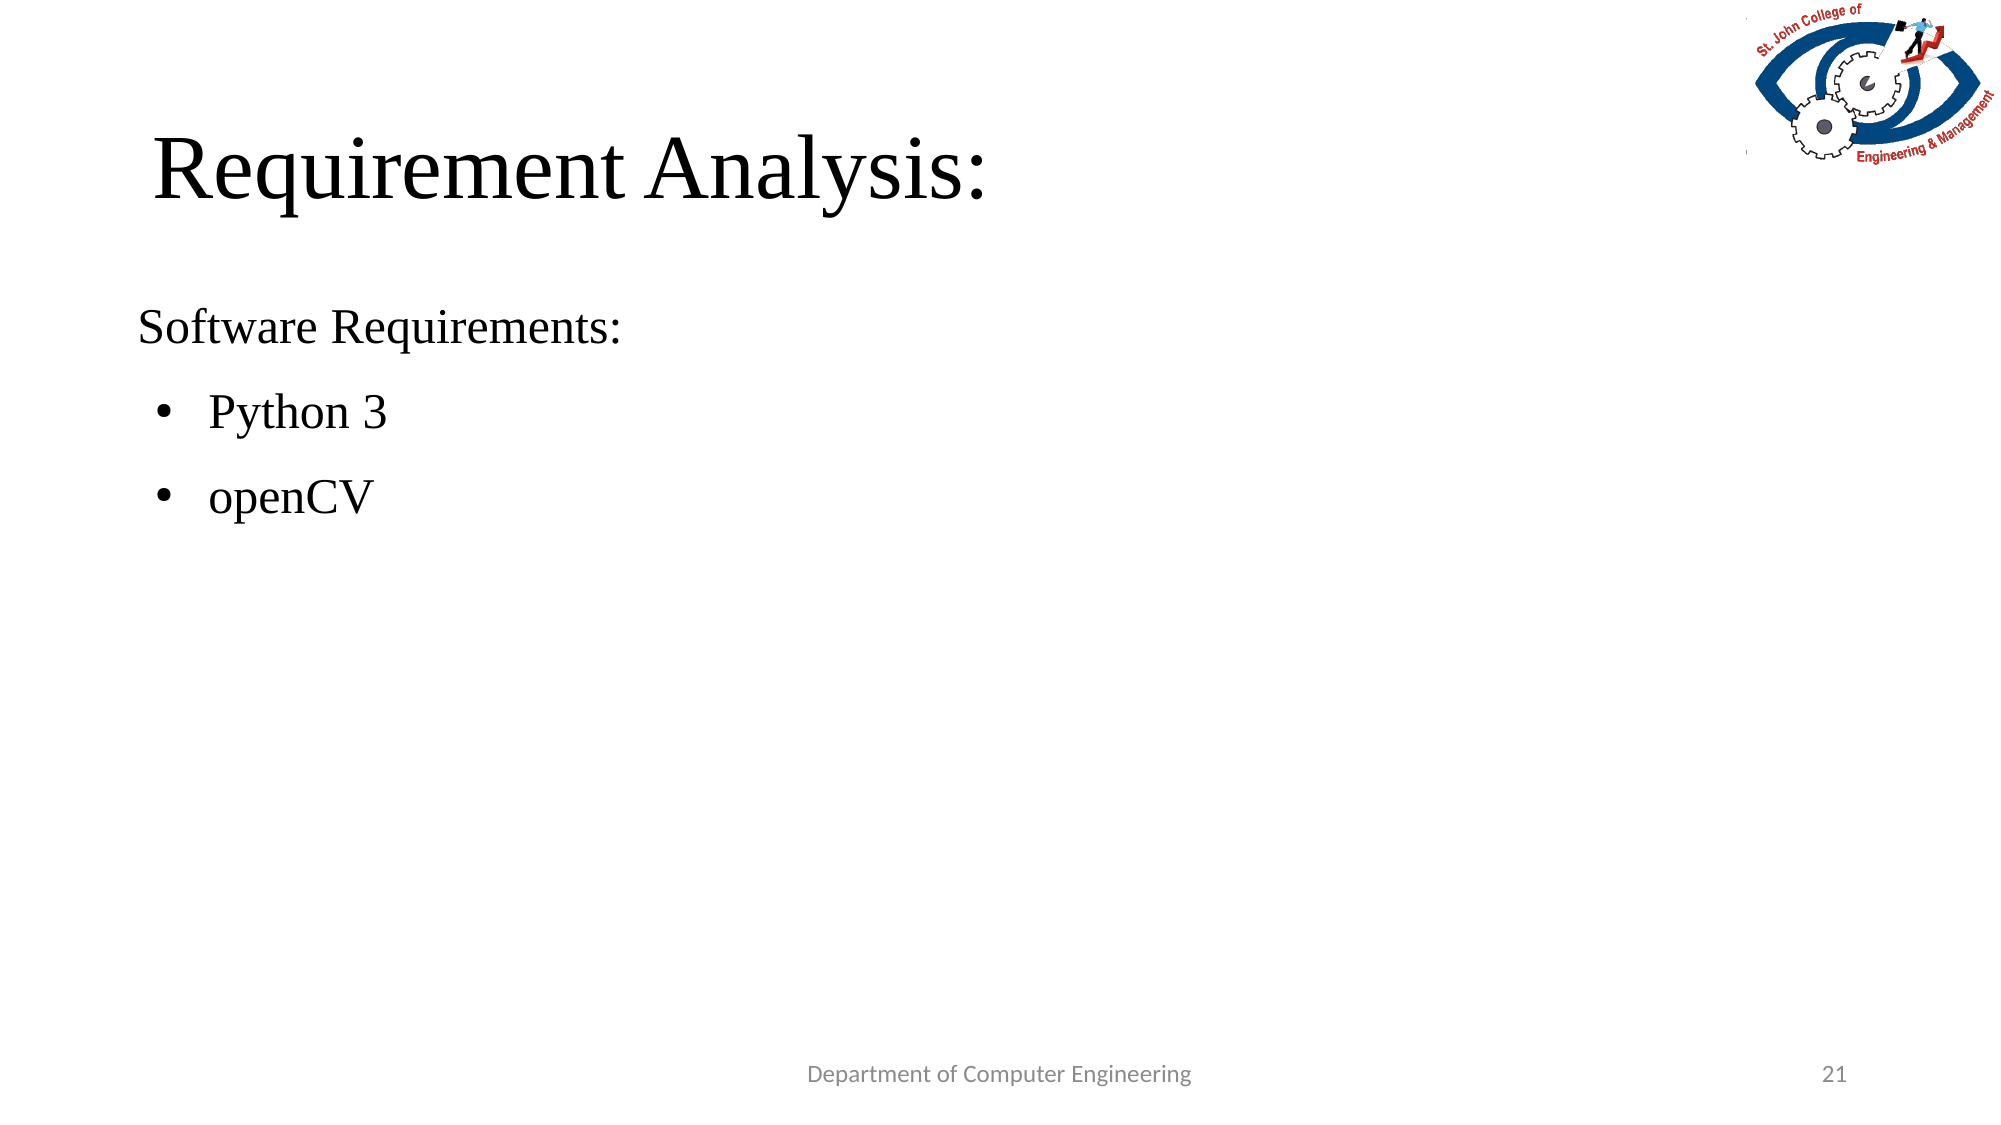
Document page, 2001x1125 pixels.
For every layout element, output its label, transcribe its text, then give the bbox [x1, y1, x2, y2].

title Requirement Analysis: [137, 59, 1863, 278]
list Software Requirements: Python 3 openCV [137, 299, 1863, 695]
slide_number <number> [1412, 1042, 1863, 1103]
footer Department of Computer Engineering [662, 1042, 1338, 1103]
picture [1746, 0, 2000, 168]
